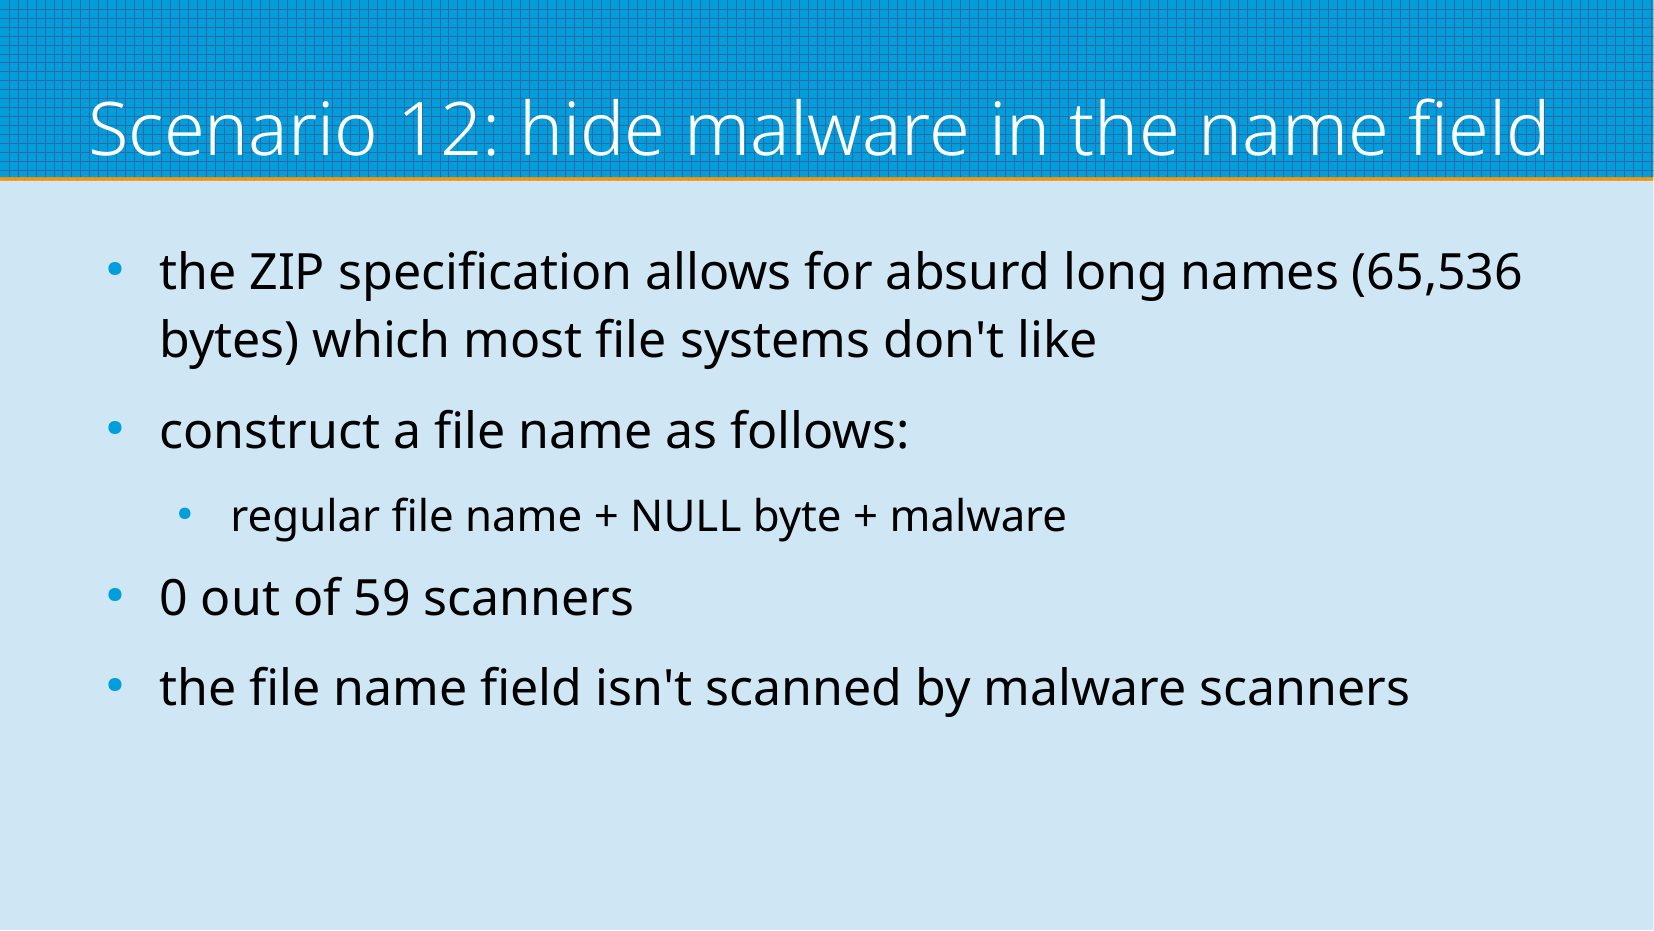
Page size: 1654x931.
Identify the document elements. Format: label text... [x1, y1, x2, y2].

title Scenario 12: hide malware in the name field [88, 14, 1565, 178]
list the ZIP specification allows for absurd long names (65,536 bytes) which most file systems don't like construct a file name as follows: regular file name + NULL byte + malware 0 out of 59 scanners the file name field isn't scanned by malware scanners [88, 236, 1565, 813]
